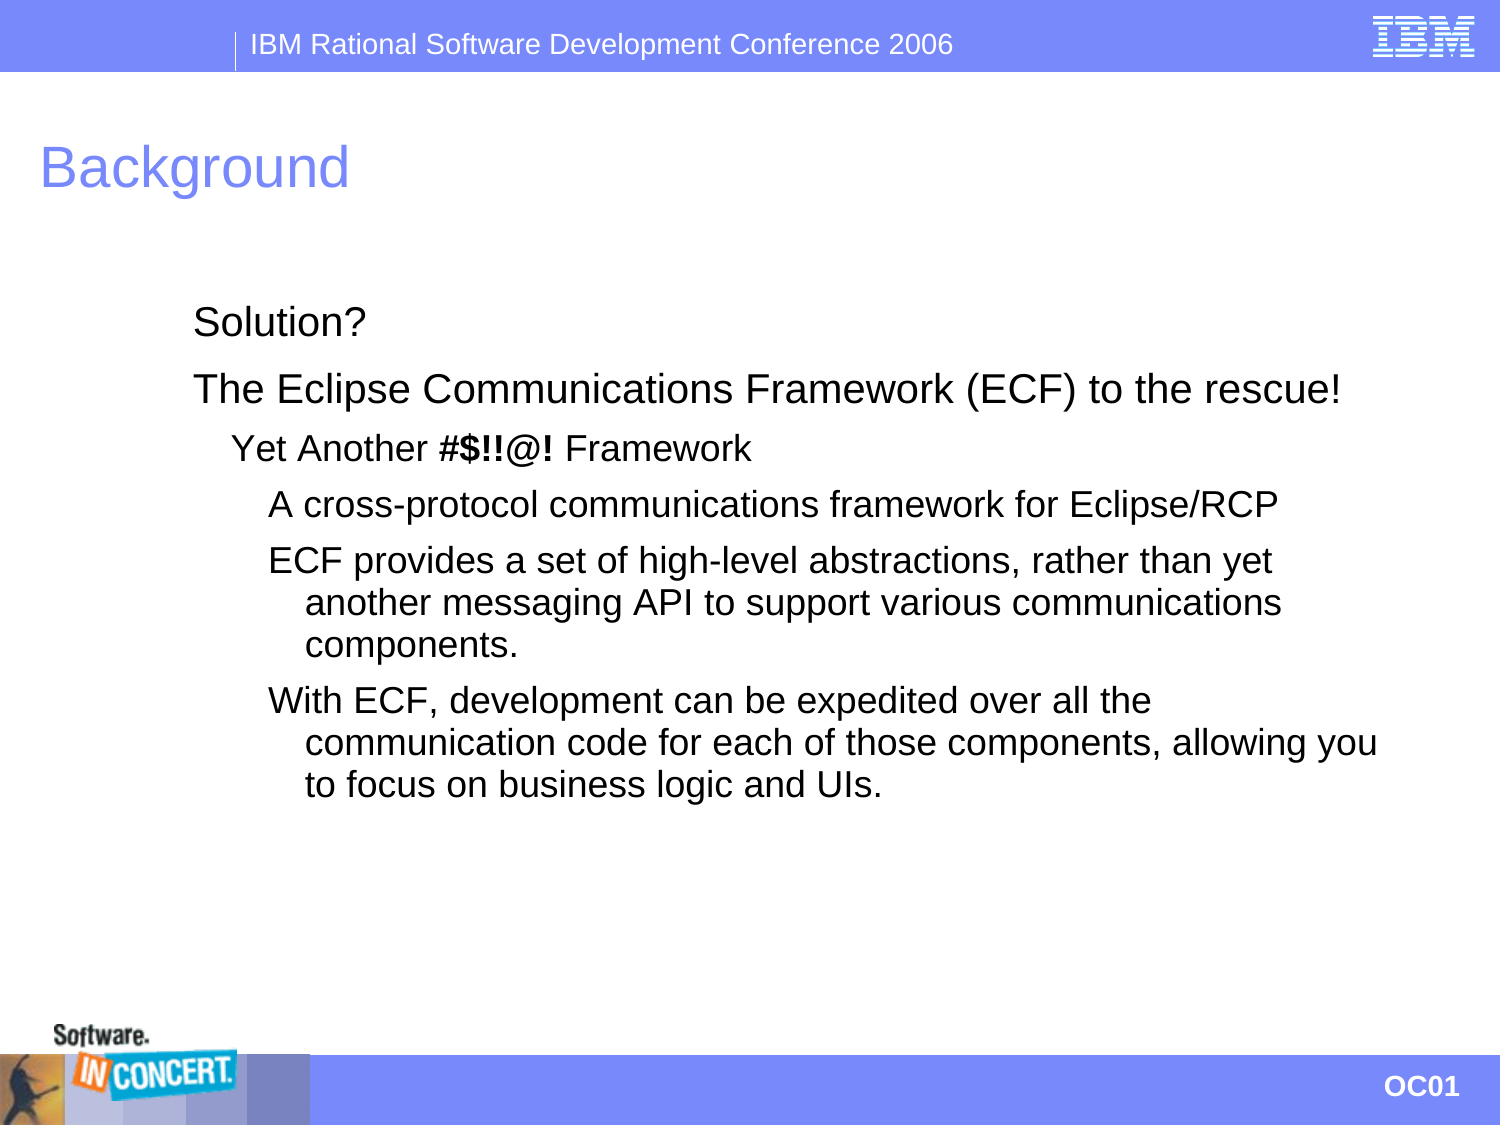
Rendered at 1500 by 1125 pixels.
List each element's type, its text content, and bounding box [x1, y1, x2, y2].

list Solution? The Eclipse Communications Framework (ECF) to the rescue! Yet Another #$!!@! Framework A cross-protocol communications framework for Eclipse/RCP ECF provides a set of high-level abstractions, rather than yet another messaging API to support various communications components. With ECF, development can be expedited over all the communication code for each of those components, allowing you to focus on business logic and UIs. [178, 291, 1417, 1046]
title Background [25, 132, 1415, 211]
picture [0, 1024, 310, 1125]
